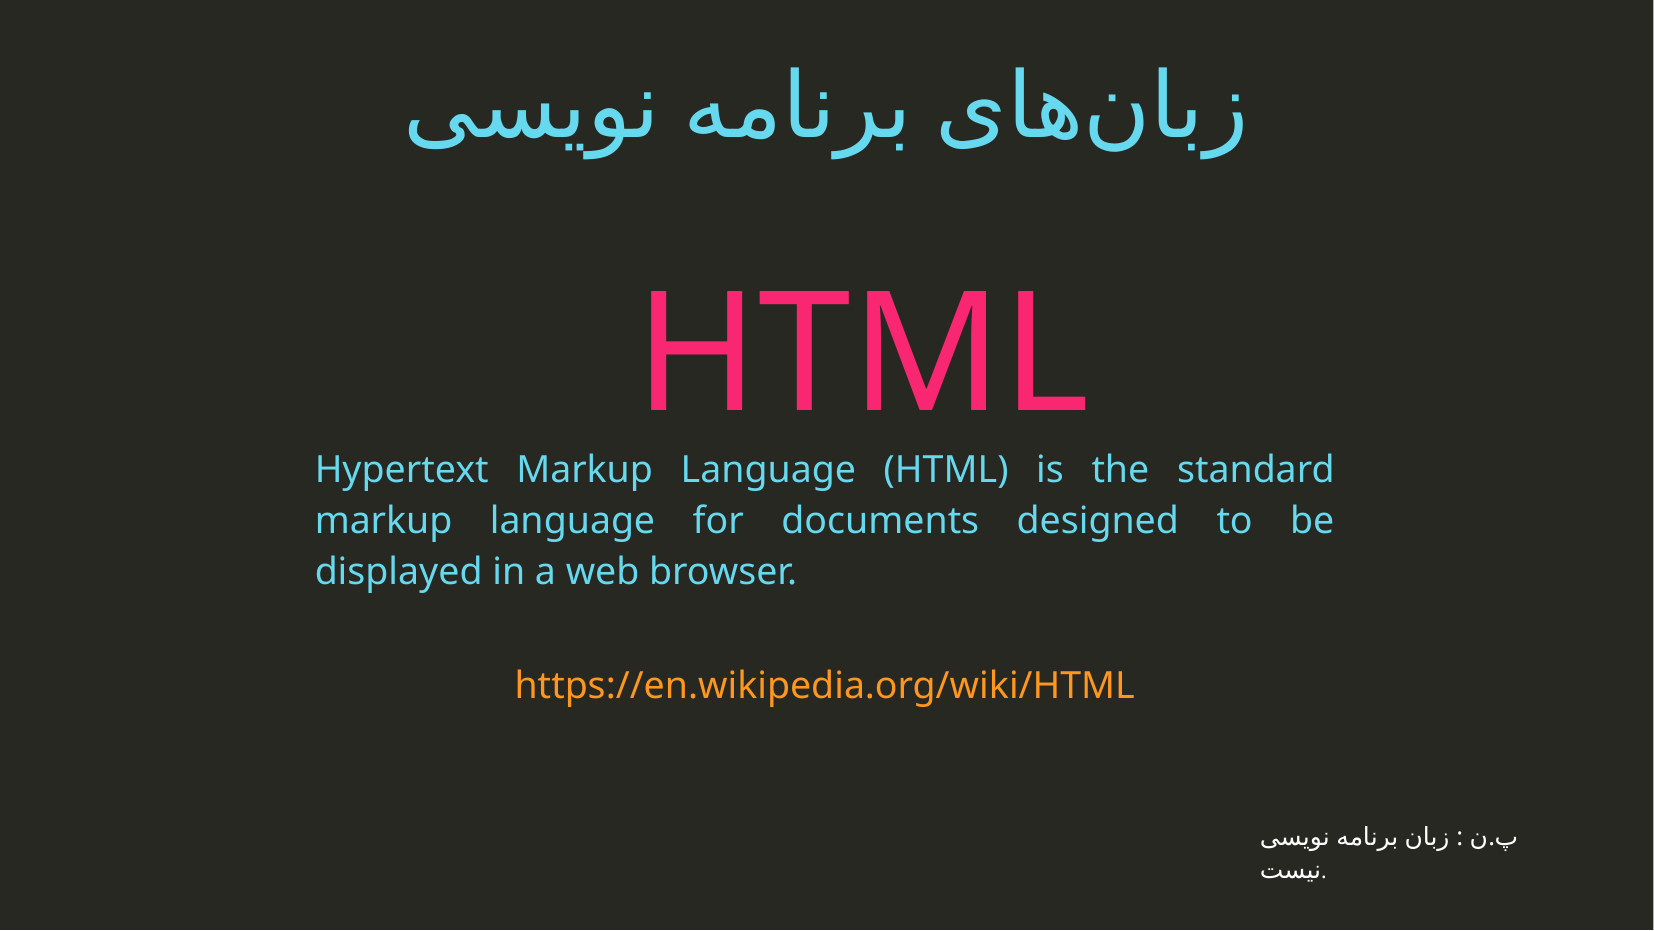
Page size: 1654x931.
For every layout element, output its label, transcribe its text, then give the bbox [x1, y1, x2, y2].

text_box https://en.wikipedia.org/wiki/HTML [300, 650, 1351, 745]
text_box HTML [420, 225, 1306, 435]
text_box Hypertext Markup Language (HTML) is the standard markup language for documents designed to be displayed in a web browser. [300, 435, 1351, 604]
title زبان‌های برنامه نویسی [82, 37, 1571, 193]
text_box پ.ن : زبان برنامه نویسی نیست. [1245, 815, 1591, 871]
